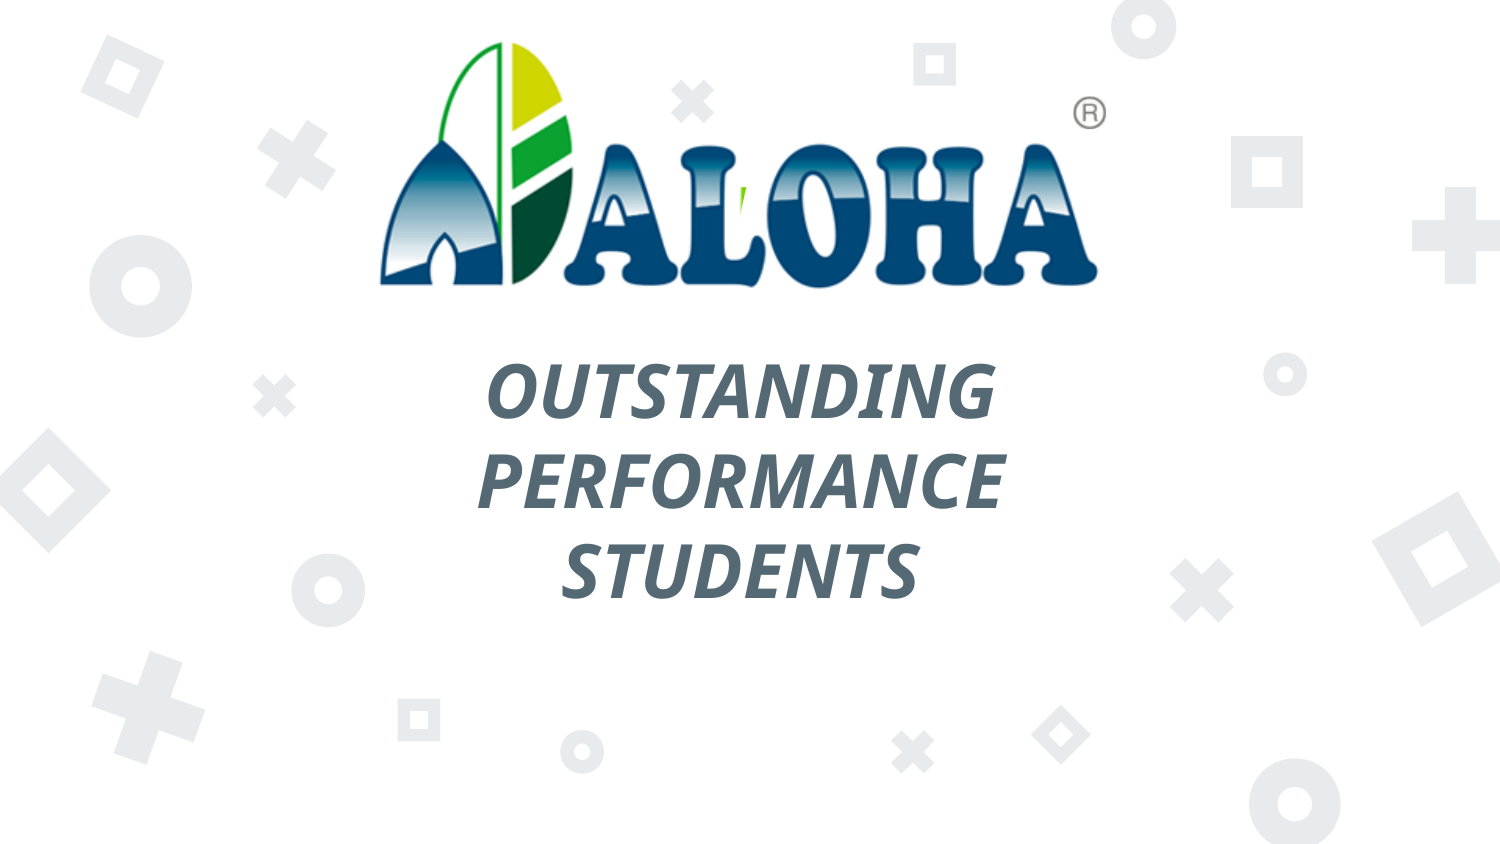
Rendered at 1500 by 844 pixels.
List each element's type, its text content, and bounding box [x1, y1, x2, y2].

picture [356, 23, 1122, 311]
text_box OUTSTANDING PERFORMANCE STUDENTS [324, 354, 1158, 603]
